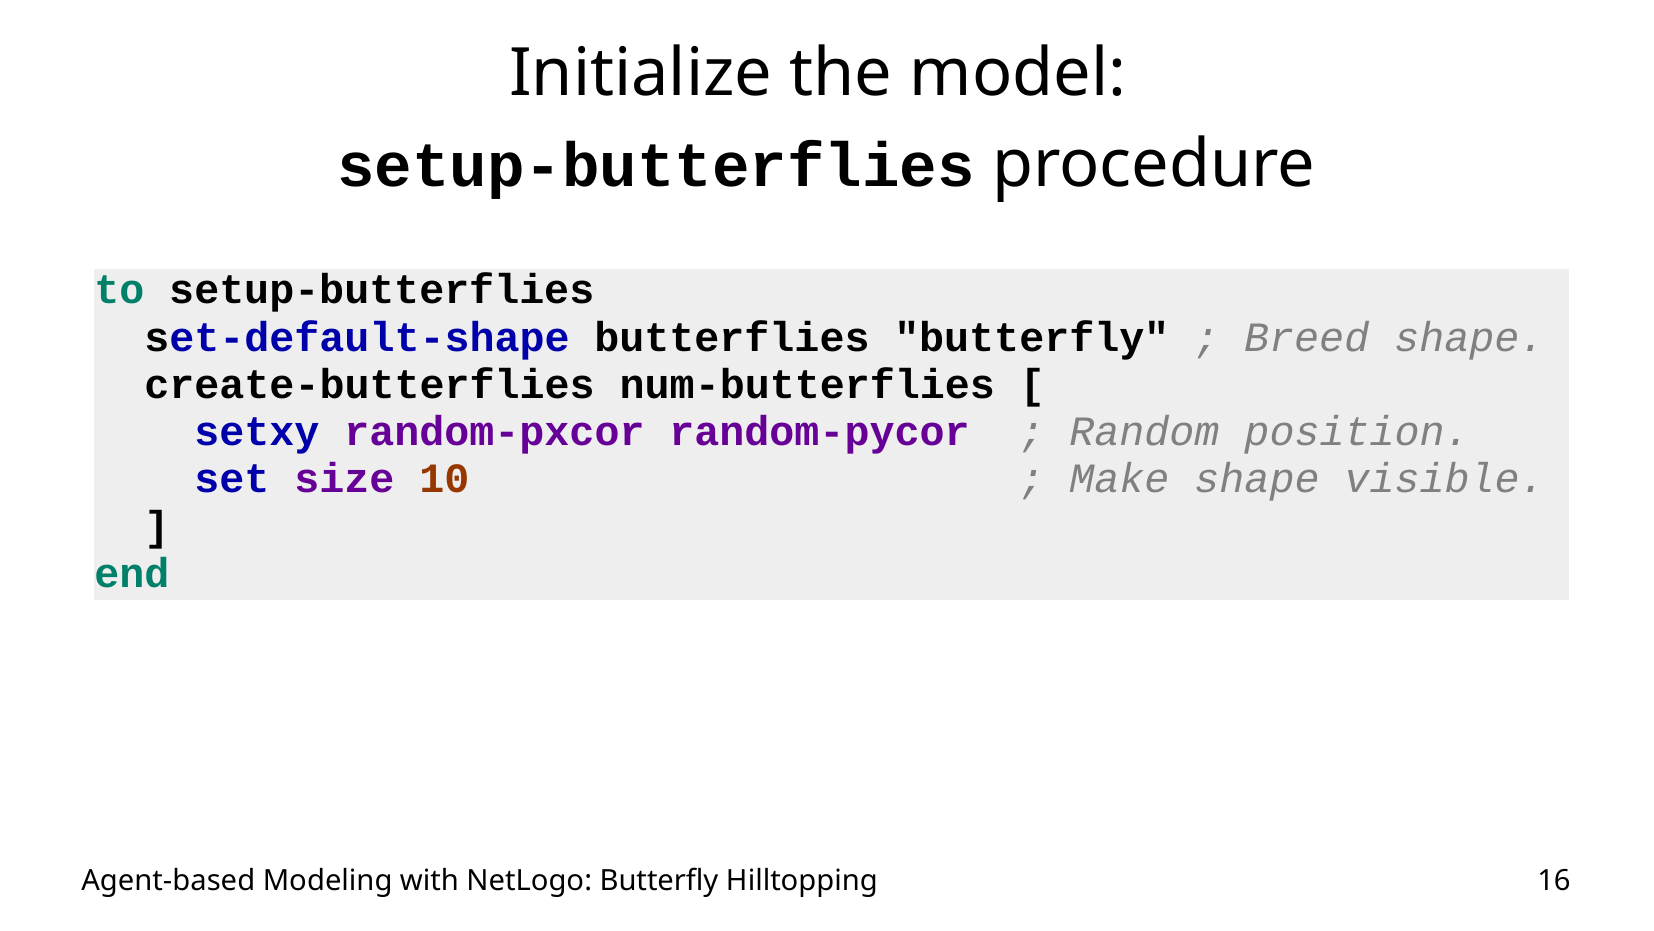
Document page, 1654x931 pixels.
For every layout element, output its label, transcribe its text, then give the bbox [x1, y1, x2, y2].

title Initialize the model: setup-butterflies procedure [82, 23, 1571, 207]
list to setup-butterflies set-default-shape butterflies "butterfly" ; Breed shape. create-butterflies num-butterflies [ setxy random-pxcor random-pycor ; Random position. set size 10 ; Make shape visible. ] end [94, 269, 1583, 912]
